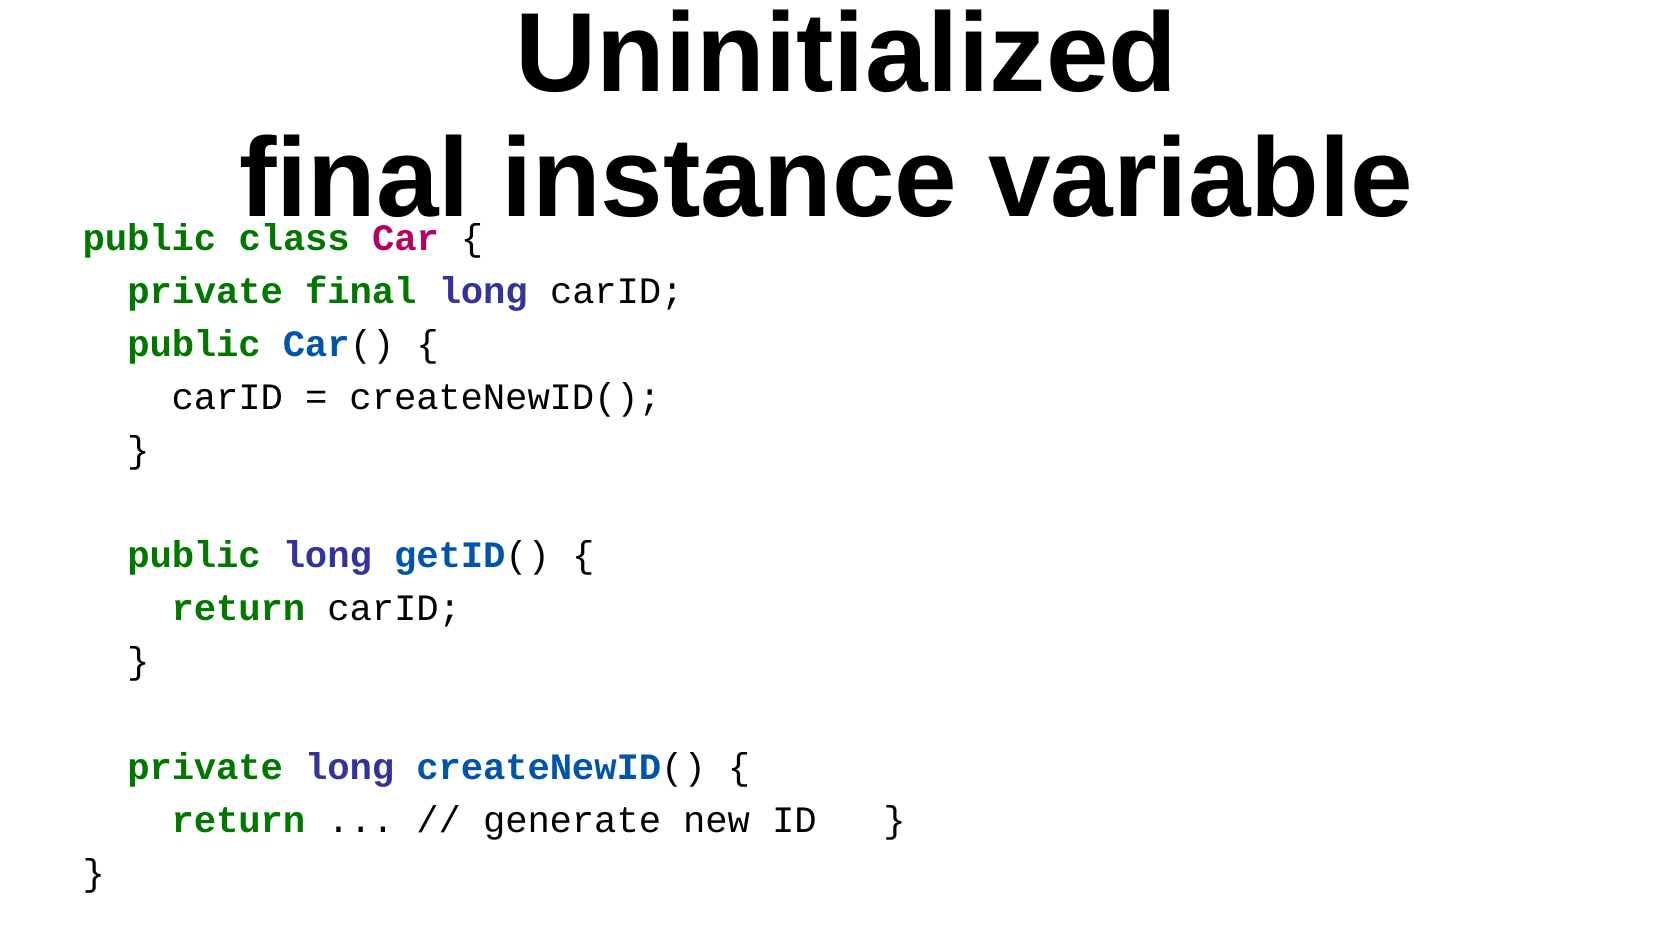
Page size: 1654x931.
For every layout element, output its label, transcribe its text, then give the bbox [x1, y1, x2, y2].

title Uninitialized final instance variable [82, 0, 1571, 241]
list public class Car { private final long carID; public Car() { carID = createNewID(); } public long getID() { return carID; } private long createNewID() { return ... // generate new ID } } [82, 241, 1538, 904]
